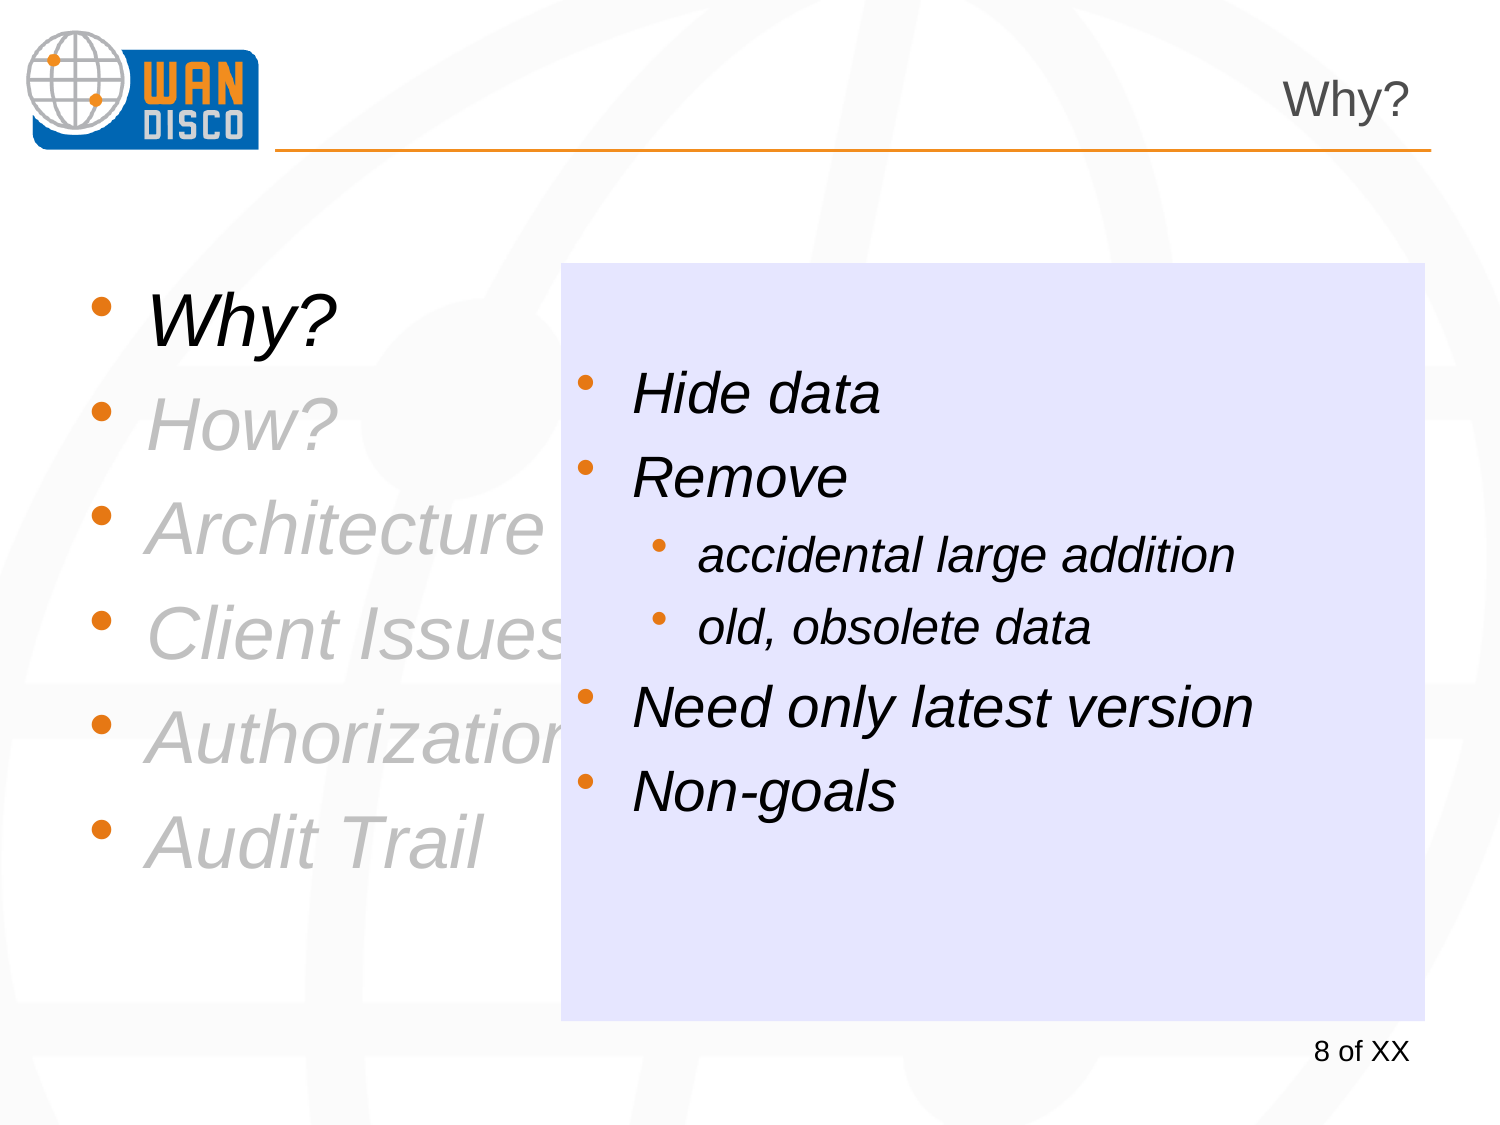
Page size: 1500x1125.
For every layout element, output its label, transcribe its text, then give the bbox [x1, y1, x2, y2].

title Why? [265, 37, 1425, 156]
picture [0, 0, 1500, 1125]
list Hide data Remove accidental large addition old, obsolete data Need only latest version Non-goals [561, 263, 1425, 1022]
list Why? How? Architecture Client Issues Authorization Audit Trail [75, 263, 561, 1022]
